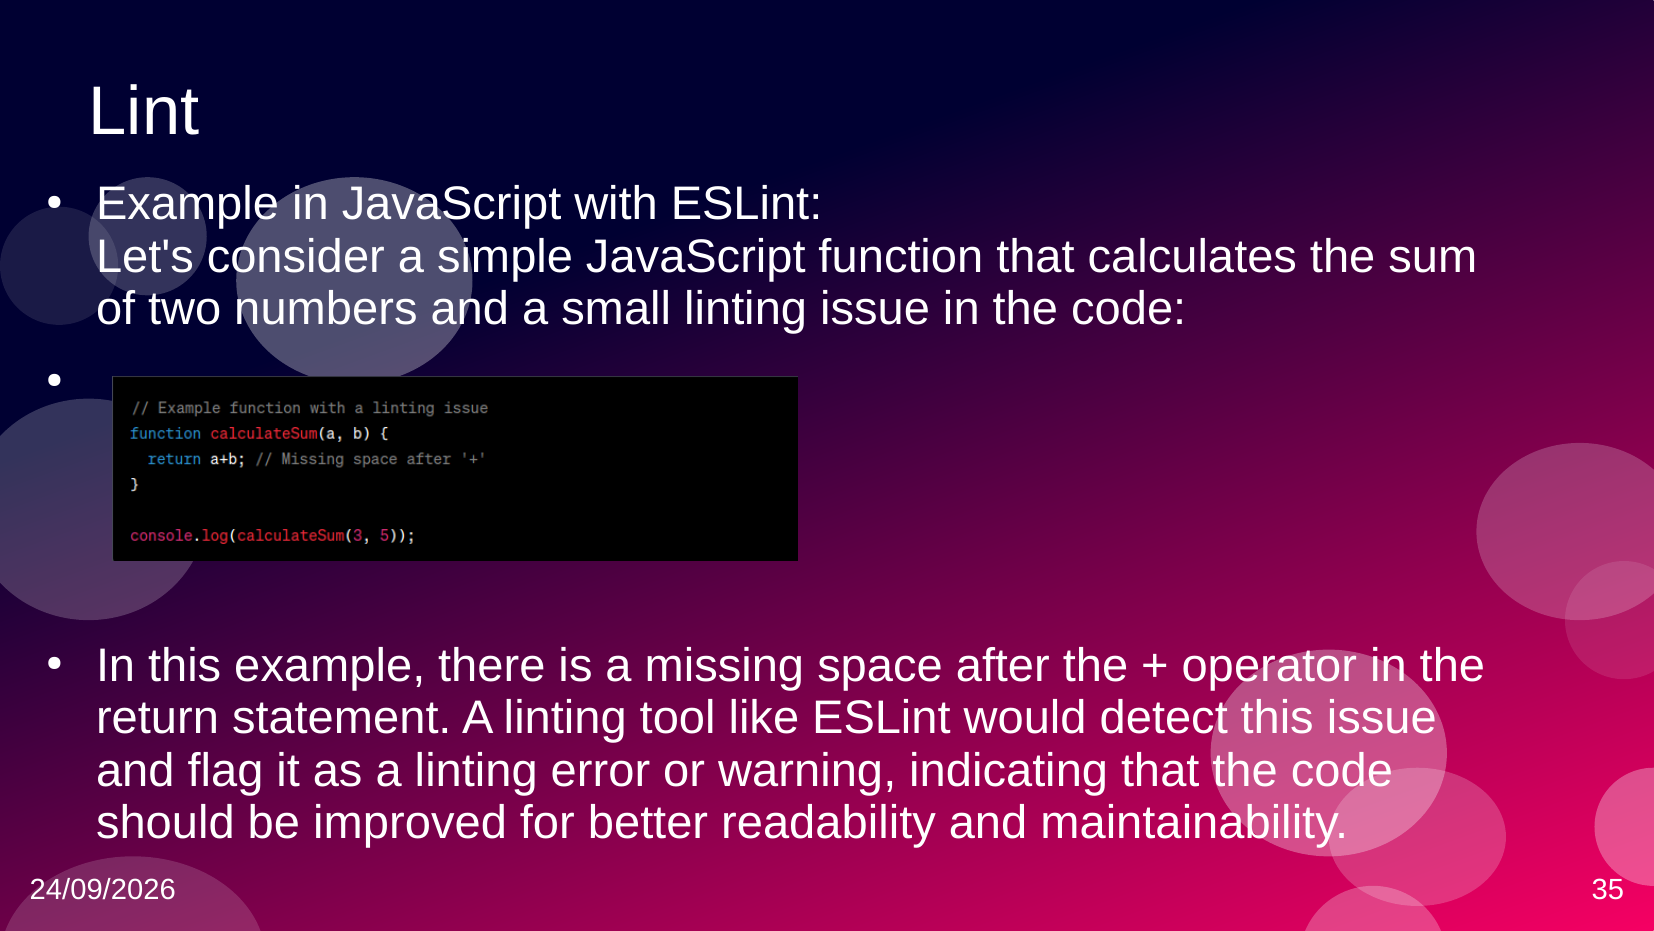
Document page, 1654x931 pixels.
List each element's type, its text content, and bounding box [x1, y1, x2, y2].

list Example in JavaScript with ESLint: Let's consider a simple JavaScript function that calculates the sum of two numbers and a small linting issue in the code: In this example, there is a missing space after the + operator in the return statement. A linting tool like ESLint would detect this issue and flag it as a linting error or warning, indicating that the code should be improved for better readability and maintainability. [29, 177, 1506, 857]
picture [112, 376, 798, 562]
title Lint [88, 29, 1565, 192]
